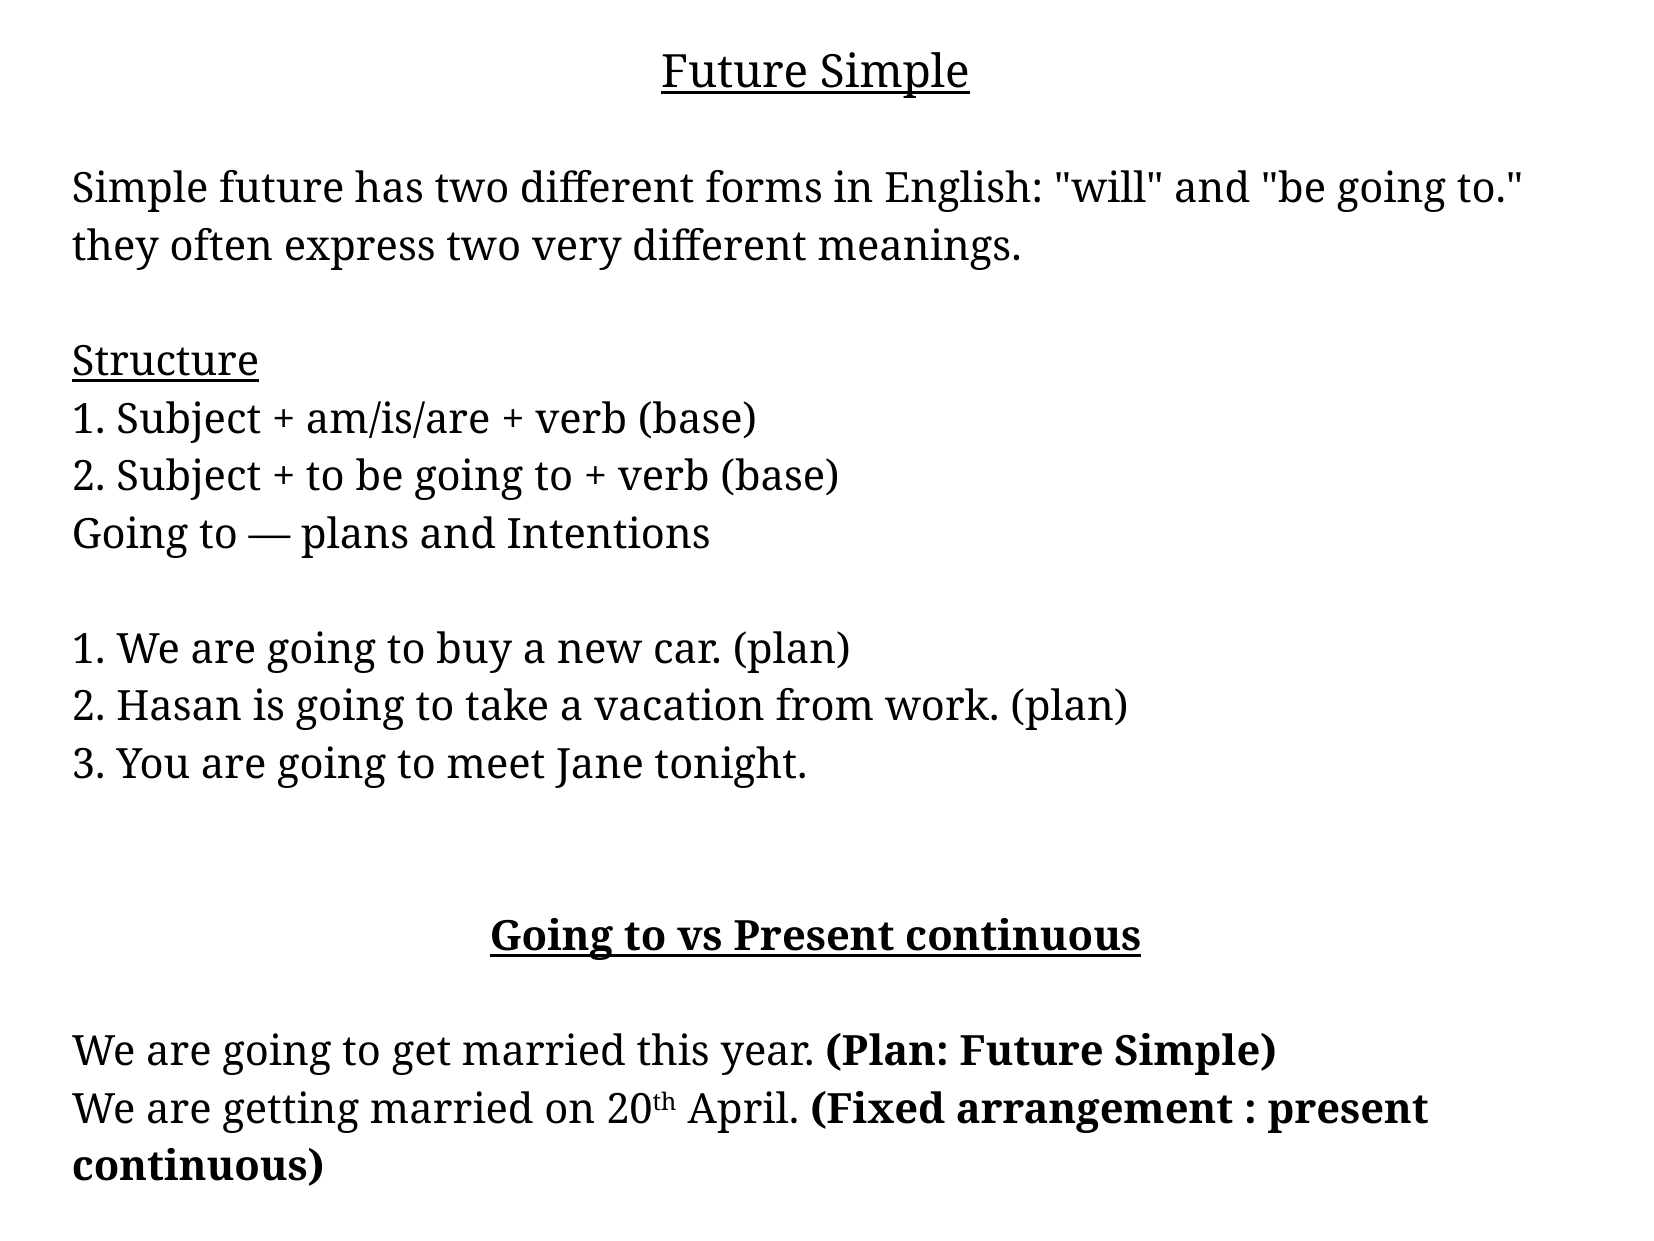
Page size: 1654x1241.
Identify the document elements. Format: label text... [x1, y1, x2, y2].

text_box Future Simple Simple future has two different forms in English: "will" and "be going to." they often express two very different meanings. Structure 1. Subject + am/is/are + verb (base) 2. Subject + to be going to + verb (base) Going to — plans and Intentions 1. We are going to buy a new car. (plan) 2. Hasan is going to take a vacation from work. (plan) 3. You are going to meet Jane tonight. Going to vs Present continuous We are going to get married this year. (Plan: Future Simple) We are getting married on 20th April. (Fixed arrangement : present continuous) [71, 31, 1560, 1140]
